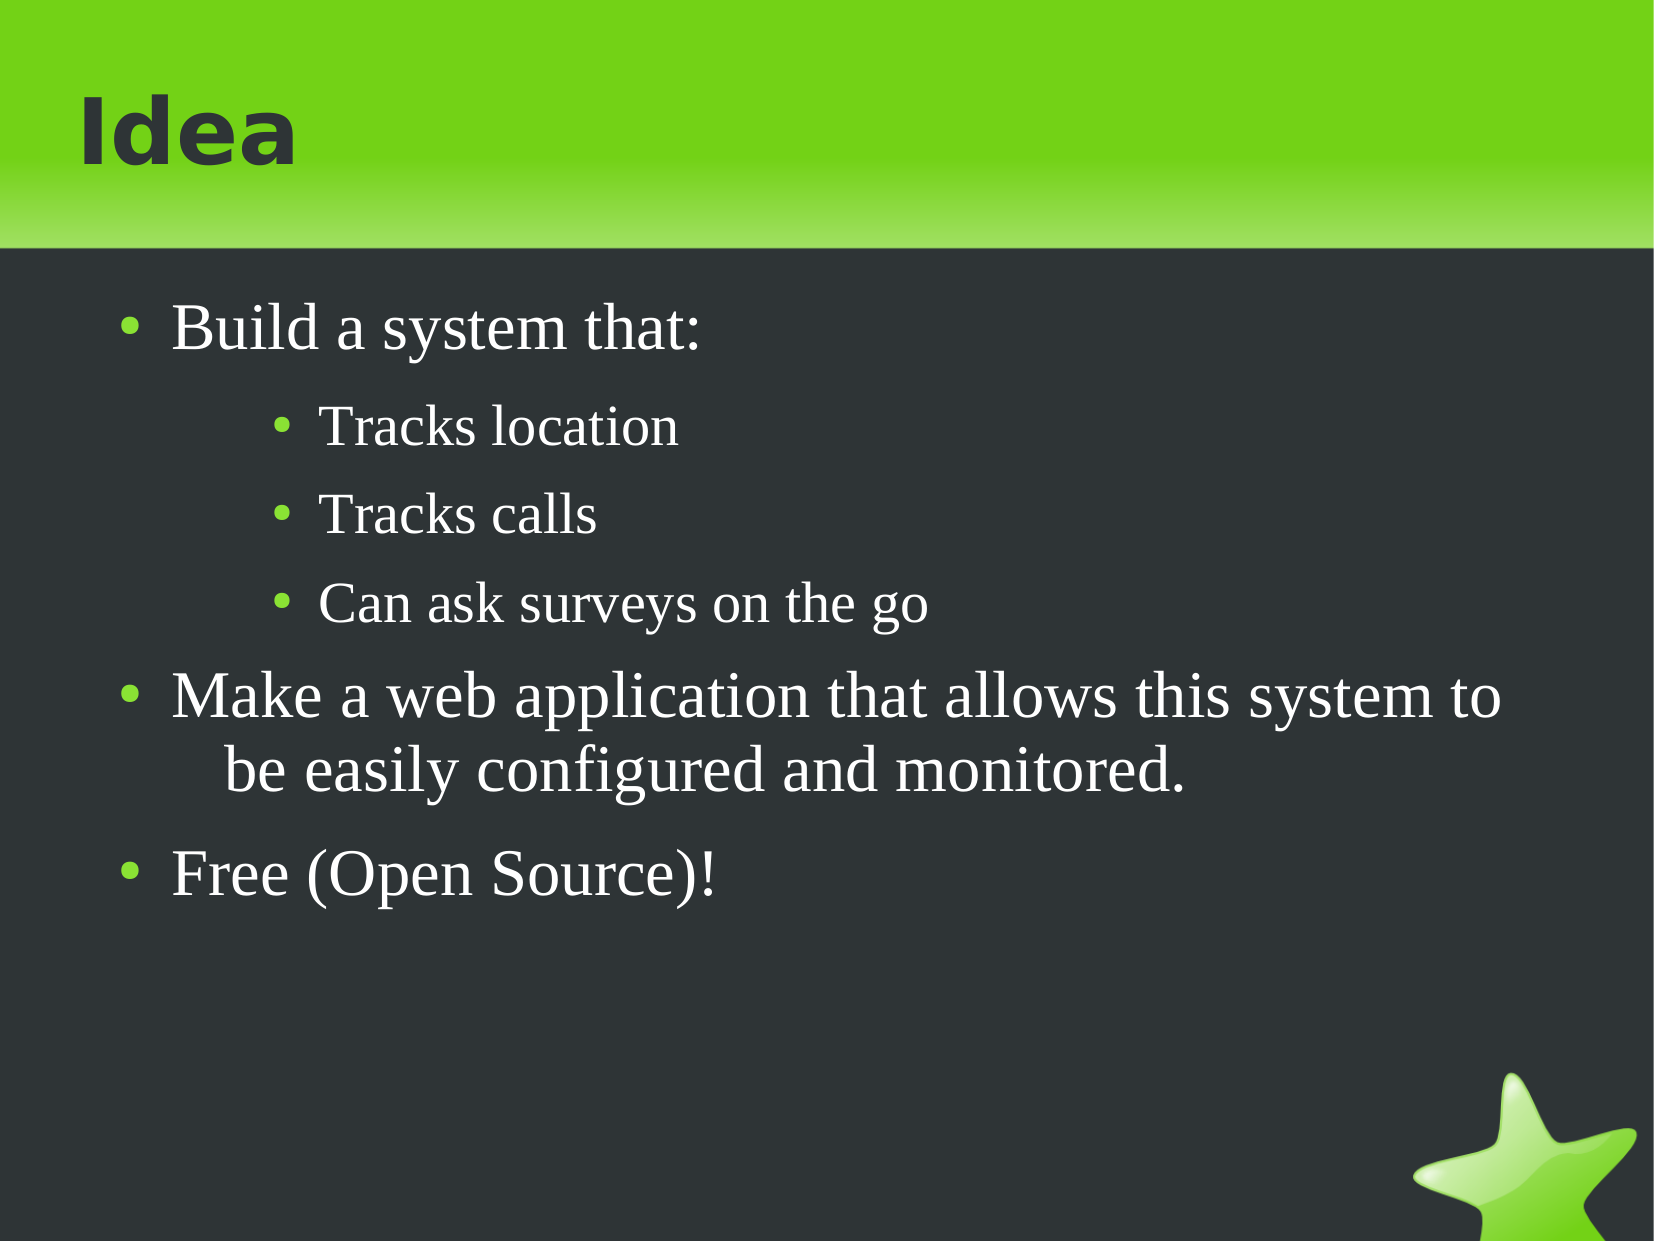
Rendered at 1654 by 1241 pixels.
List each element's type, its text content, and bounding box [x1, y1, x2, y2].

title Idea [76, 36, 1565, 229]
picture [0, 0, 1654, 1241]
list Build a system that: Tracks location Tracks calls Can ask surveys on the go Make a web application that allows this system to be easily configured and monitored. Free (Open Source)! [82, 290, 1571, 1094]
